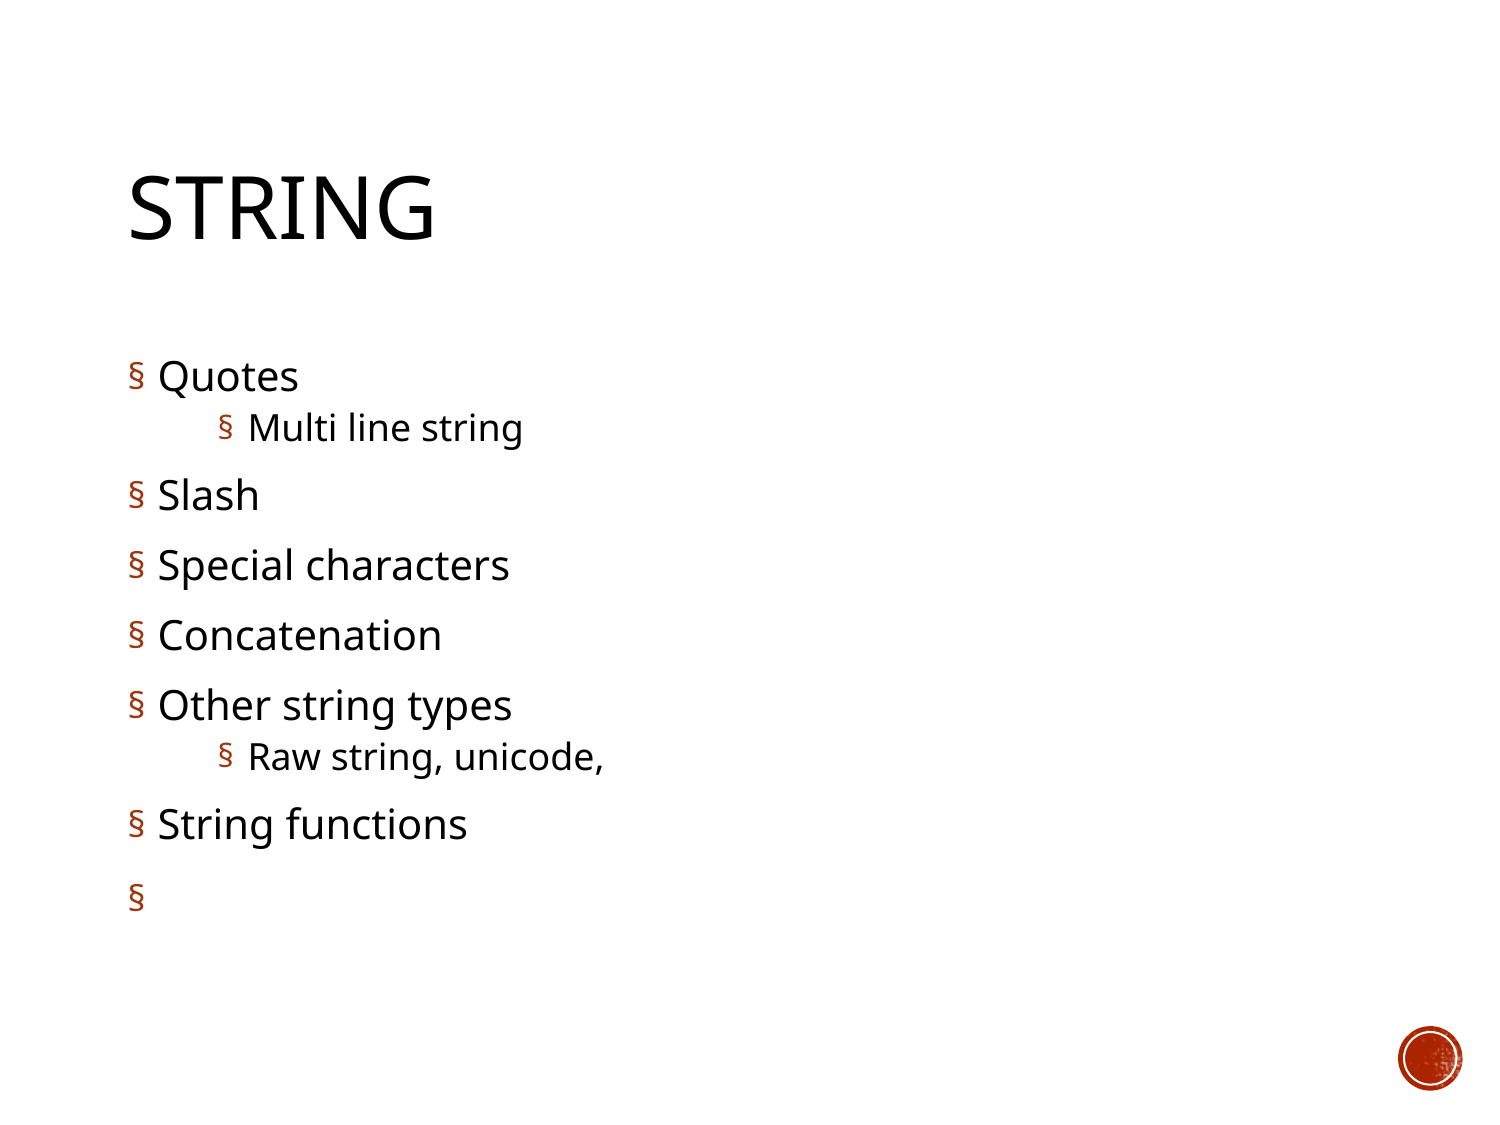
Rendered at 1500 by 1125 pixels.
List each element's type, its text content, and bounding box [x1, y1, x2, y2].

title String [112, 79, 1388, 344]
list Quotes Multi line string Slash Special characters Concatenation Other string types Raw string, unicode, String functions [112, 348, 1388, 1013]
